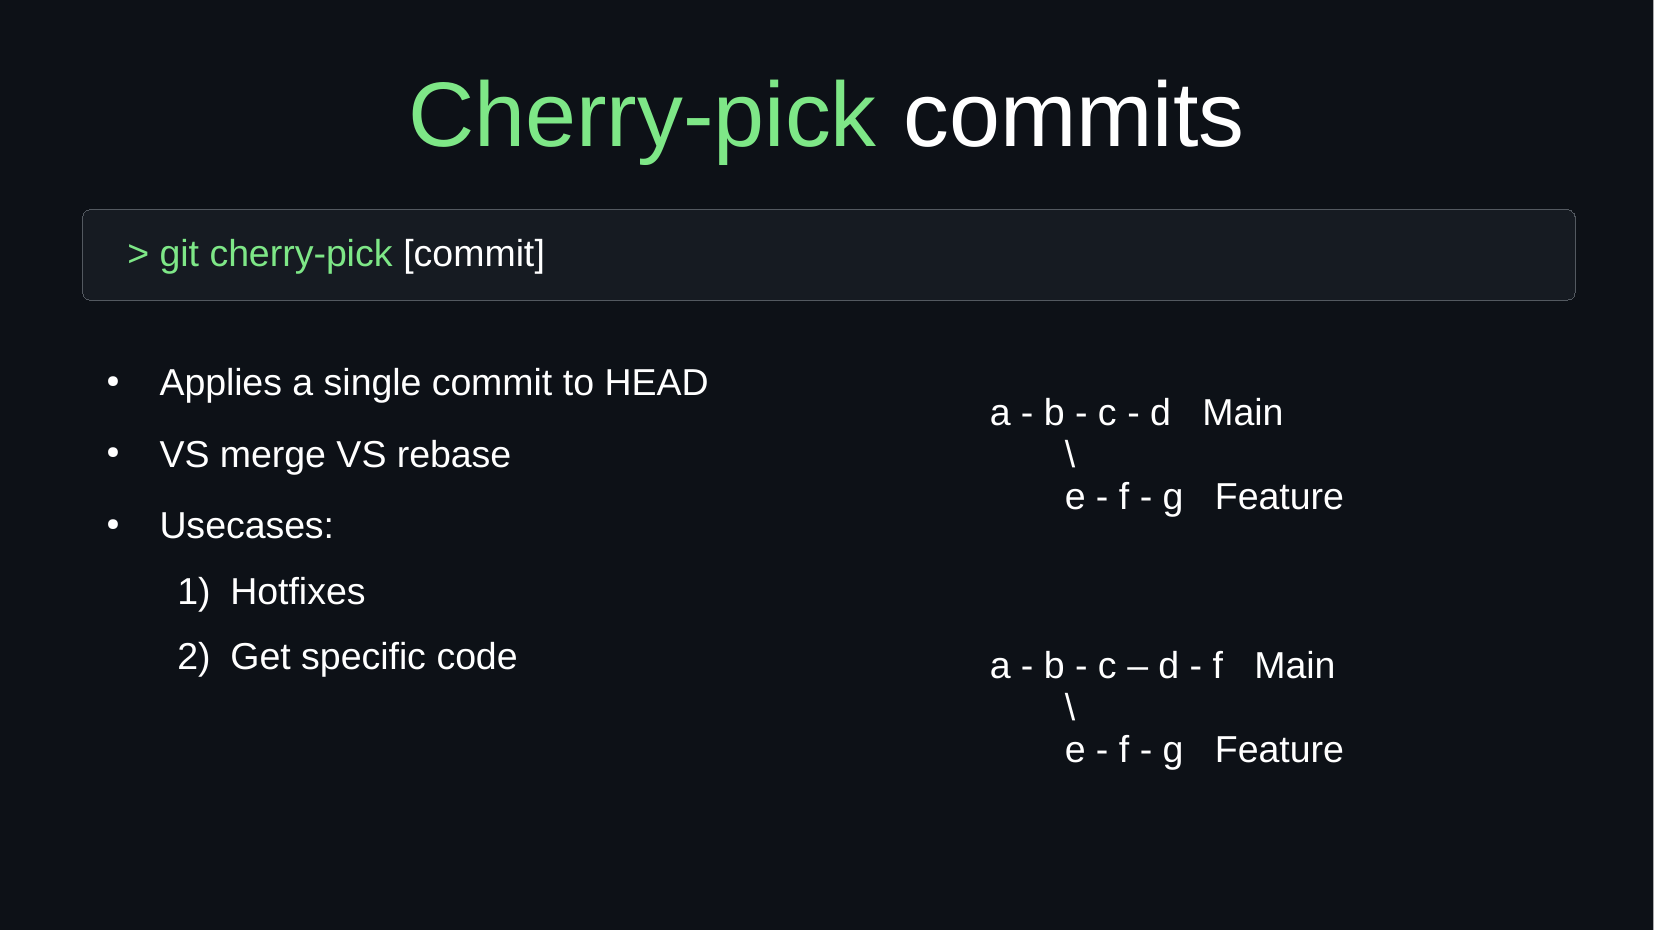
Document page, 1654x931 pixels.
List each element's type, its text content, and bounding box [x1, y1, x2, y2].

list Applies a single commit to HEAD VS merge VS rebase Usecases: Hotfixes Get specific code [88, 361, 1577, 863]
text_box a - b - c – d - f Main \ e - f - g Feature [975, 637, 1360, 779]
text_box [82, 209, 1576, 301]
text_box > git cherry-pick [commit] [112, 225, 1576, 324]
title Cherry-pick commits [82, 37, 1571, 193]
text_box a - b - c - d Main \ e - f - g Feature [975, 384, 1360, 526]
